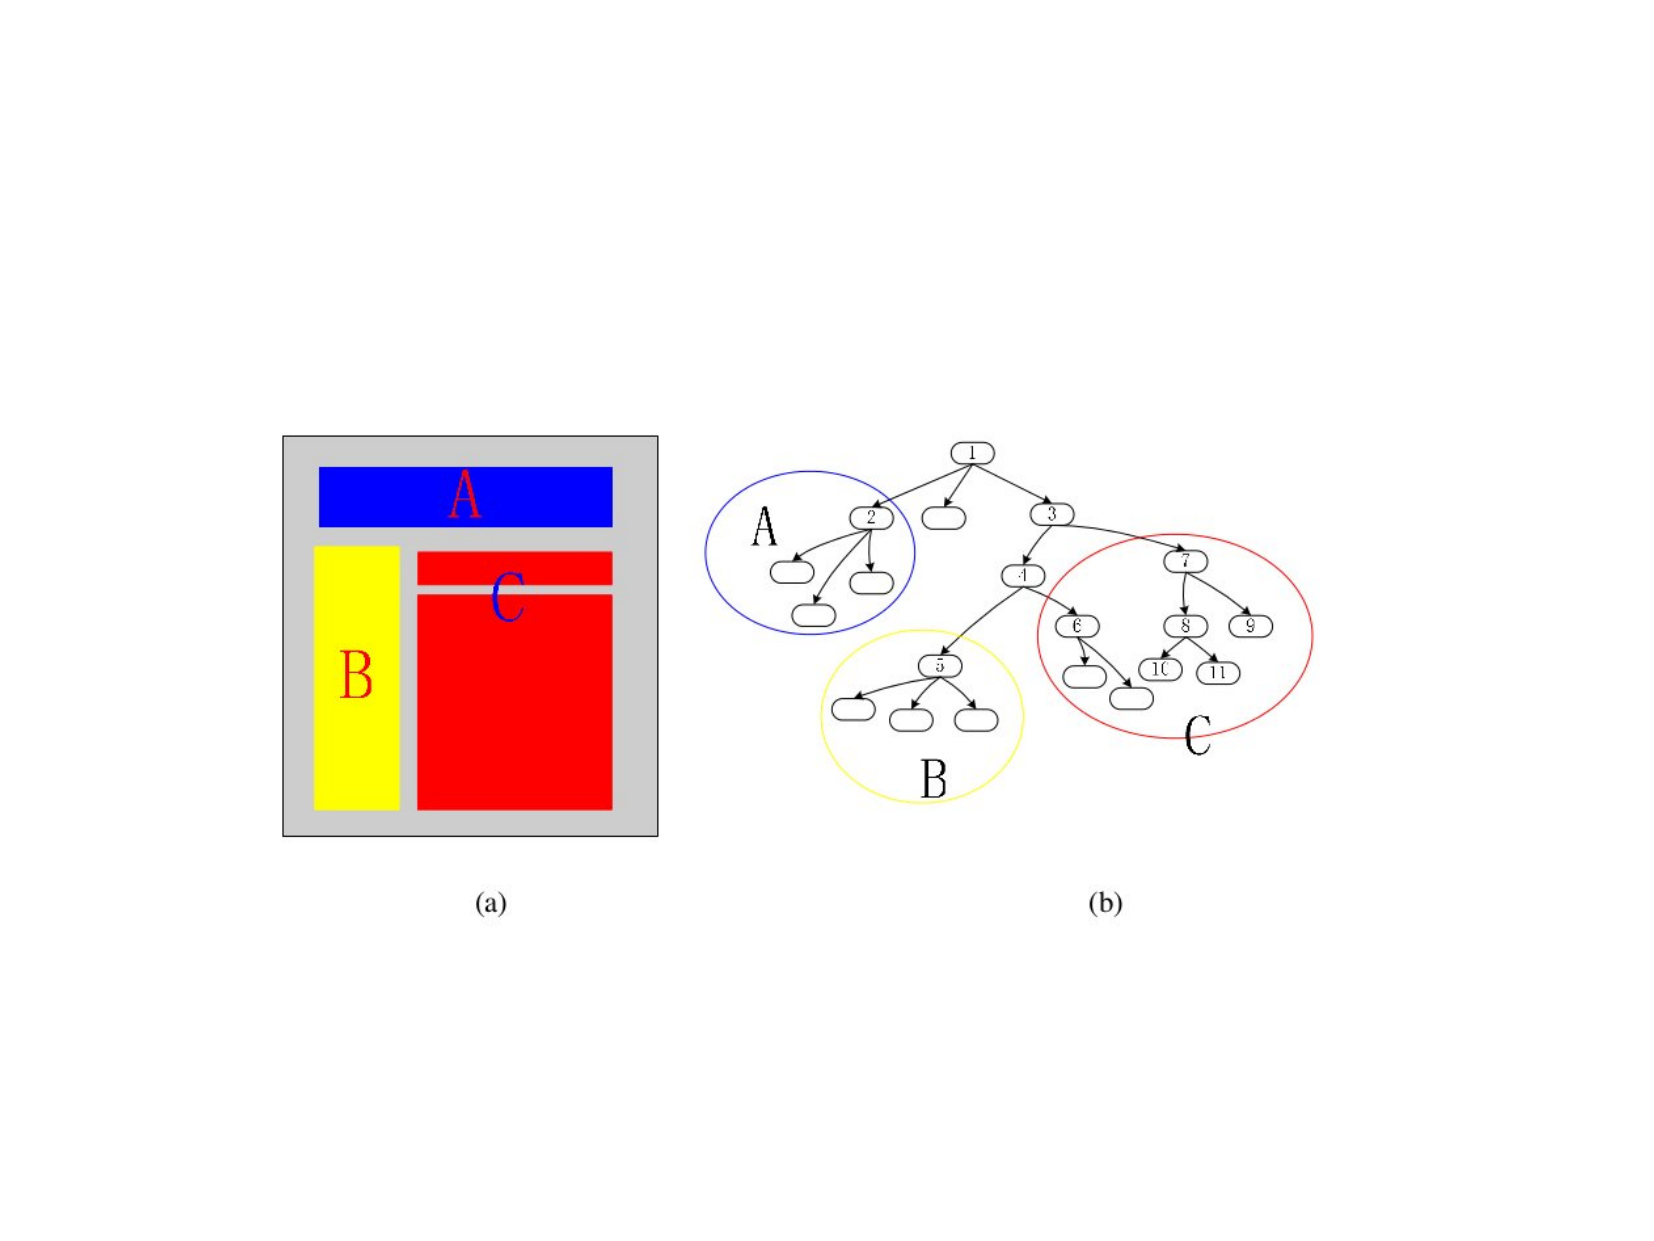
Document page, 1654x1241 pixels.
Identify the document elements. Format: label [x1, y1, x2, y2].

picture [82, 370, 1538, 929]
